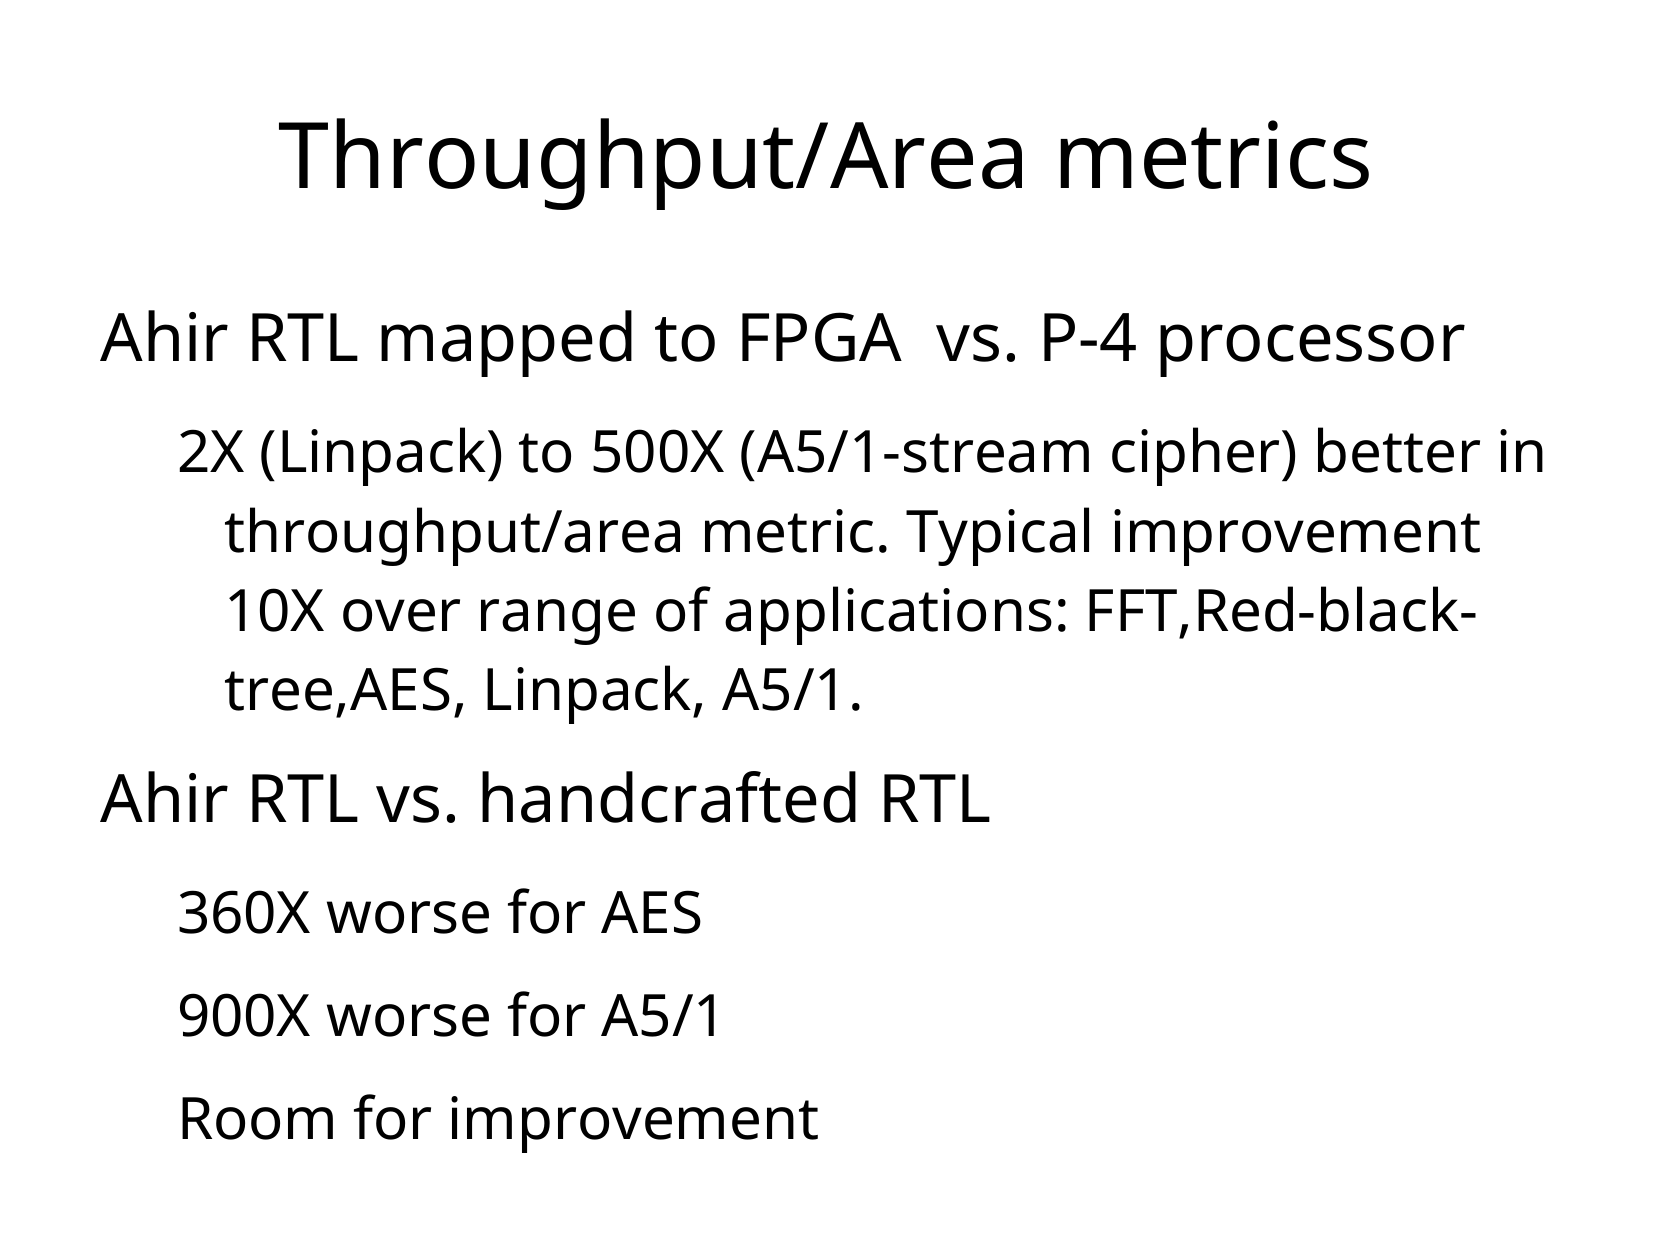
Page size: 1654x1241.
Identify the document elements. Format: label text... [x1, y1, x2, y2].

title Throughput/Area metrics [82, 49, 1571, 257]
list Ahir RTL mapped to FPGA vs. P-4 processor 2X (Linpack) to 500X (A5/1-stream cipher) better in throughput/area metric. Typical improvement 10X over range of applications: FFT,Red-black-tree,AES, Linpack, A5/1. Ahir RTL vs. handcrafted RTL 360X worse for AES 900X worse for A5/1 Room for improvement [82, 290, 1571, 1109]
